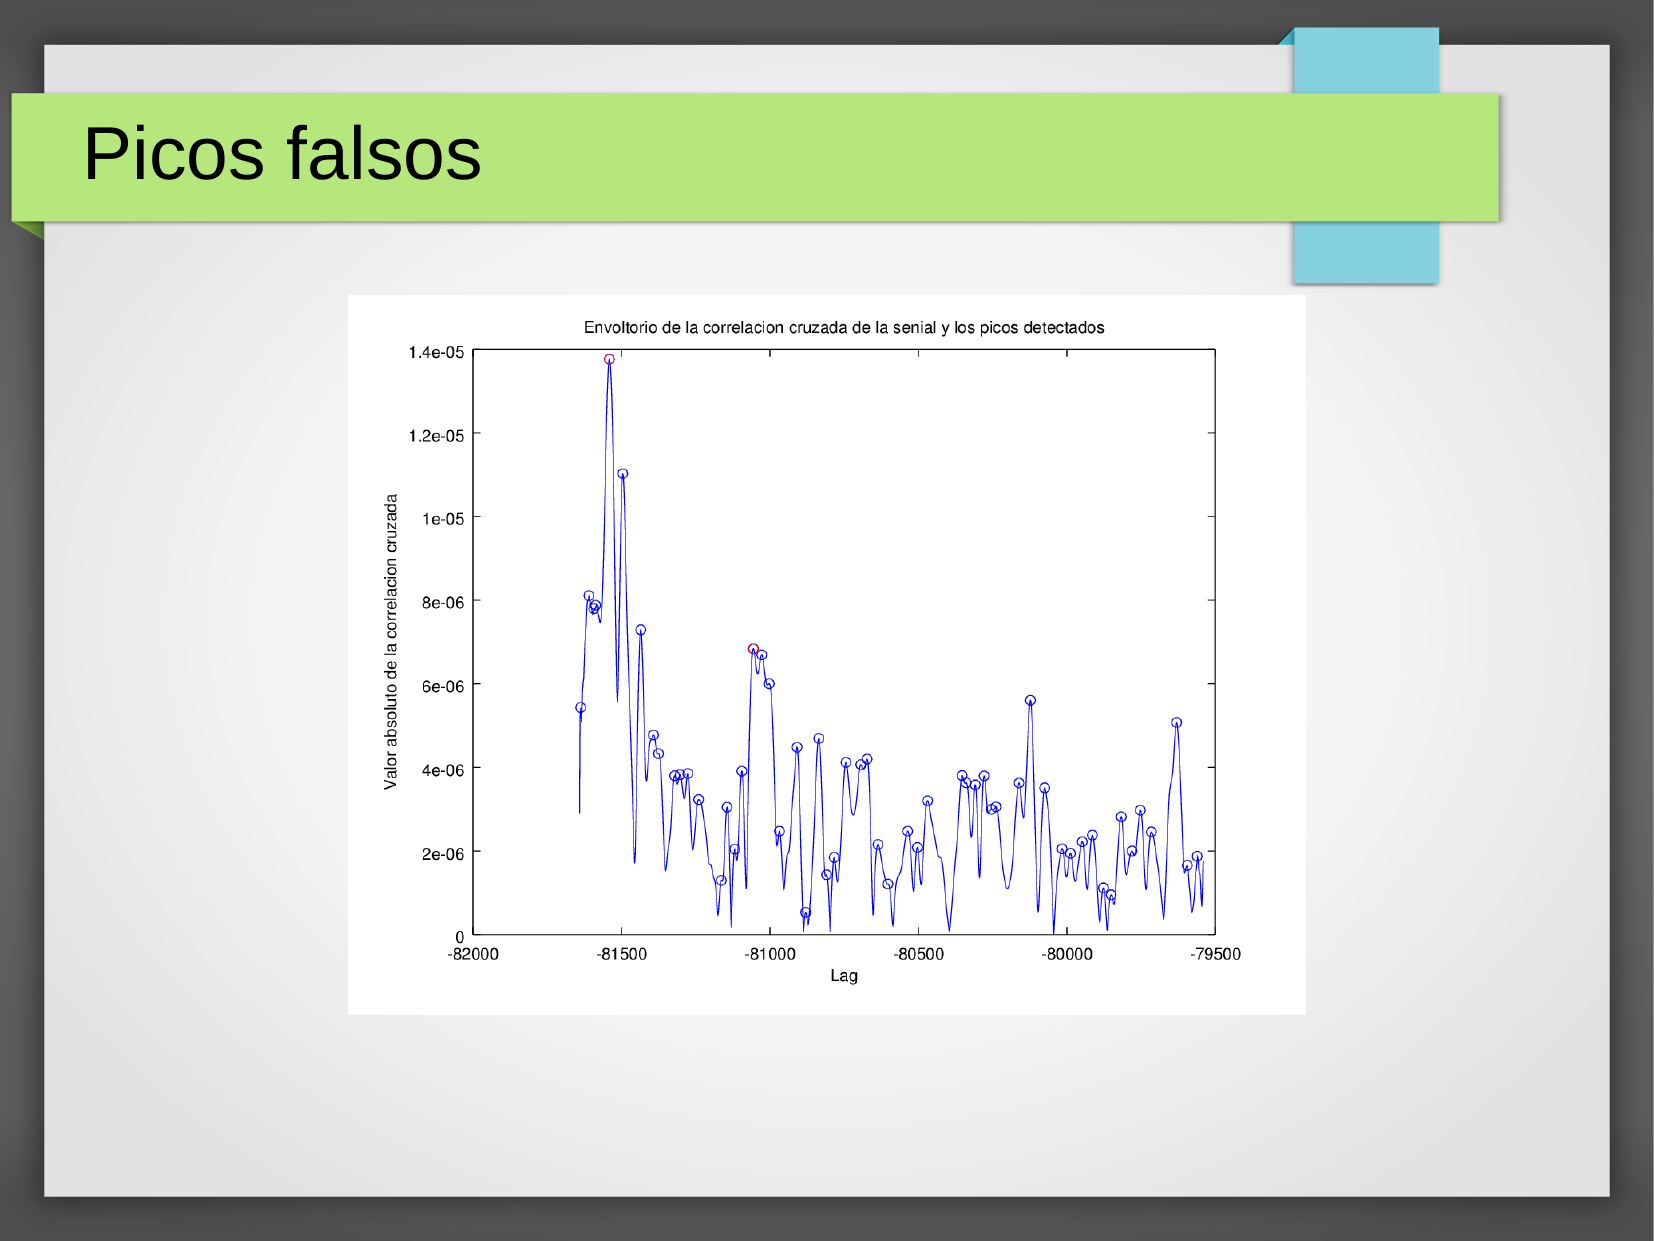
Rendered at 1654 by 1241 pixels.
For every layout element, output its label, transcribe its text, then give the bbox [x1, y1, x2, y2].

picture [0, 0, 1654, 1241]
title Picos falsos [82, 94, 1264, 213]
